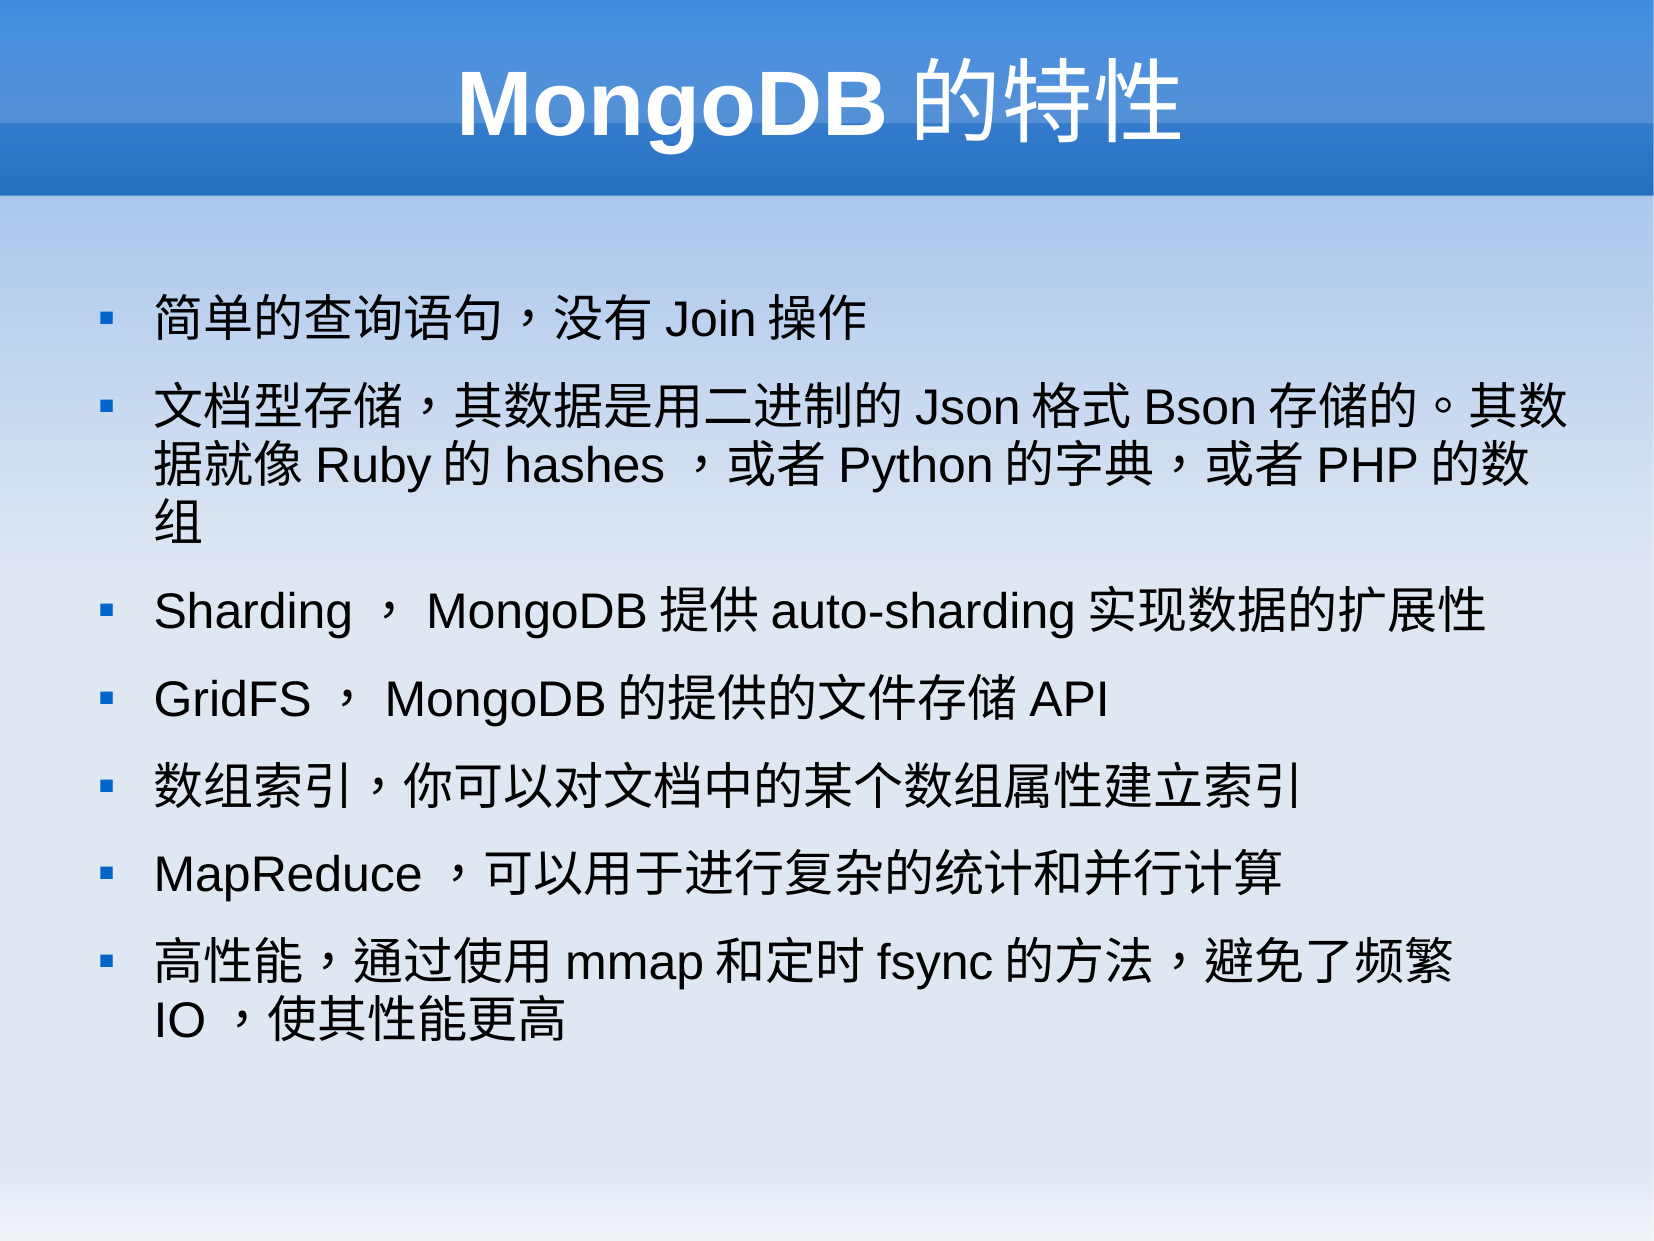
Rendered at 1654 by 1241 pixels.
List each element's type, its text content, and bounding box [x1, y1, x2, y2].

picture [0, 0, 1654, 1241]
list 简单的查询语句，没有Join操作 文档型存储，其数据是用二进制的Json格式Bson存储的。其数据就像Ruby的hashes，或者Python的字典，或者PHP的数组 Sharding，MongoDB提供auto-sharding实现数据的扩展性 GridFS，MongoDB的提供的文件存储API 数组索引，你可以对文档中的某个数组属性建立索引 MapReduce，可以用于进行复杂的统计和并行计算 高性能，通过使用mmap和定时fsync的方法，避免了频繁IO，使其性能更高 [82, 290, 1571, 1094]
title MongoDB的特性 [76, 7, 1565, 200]
